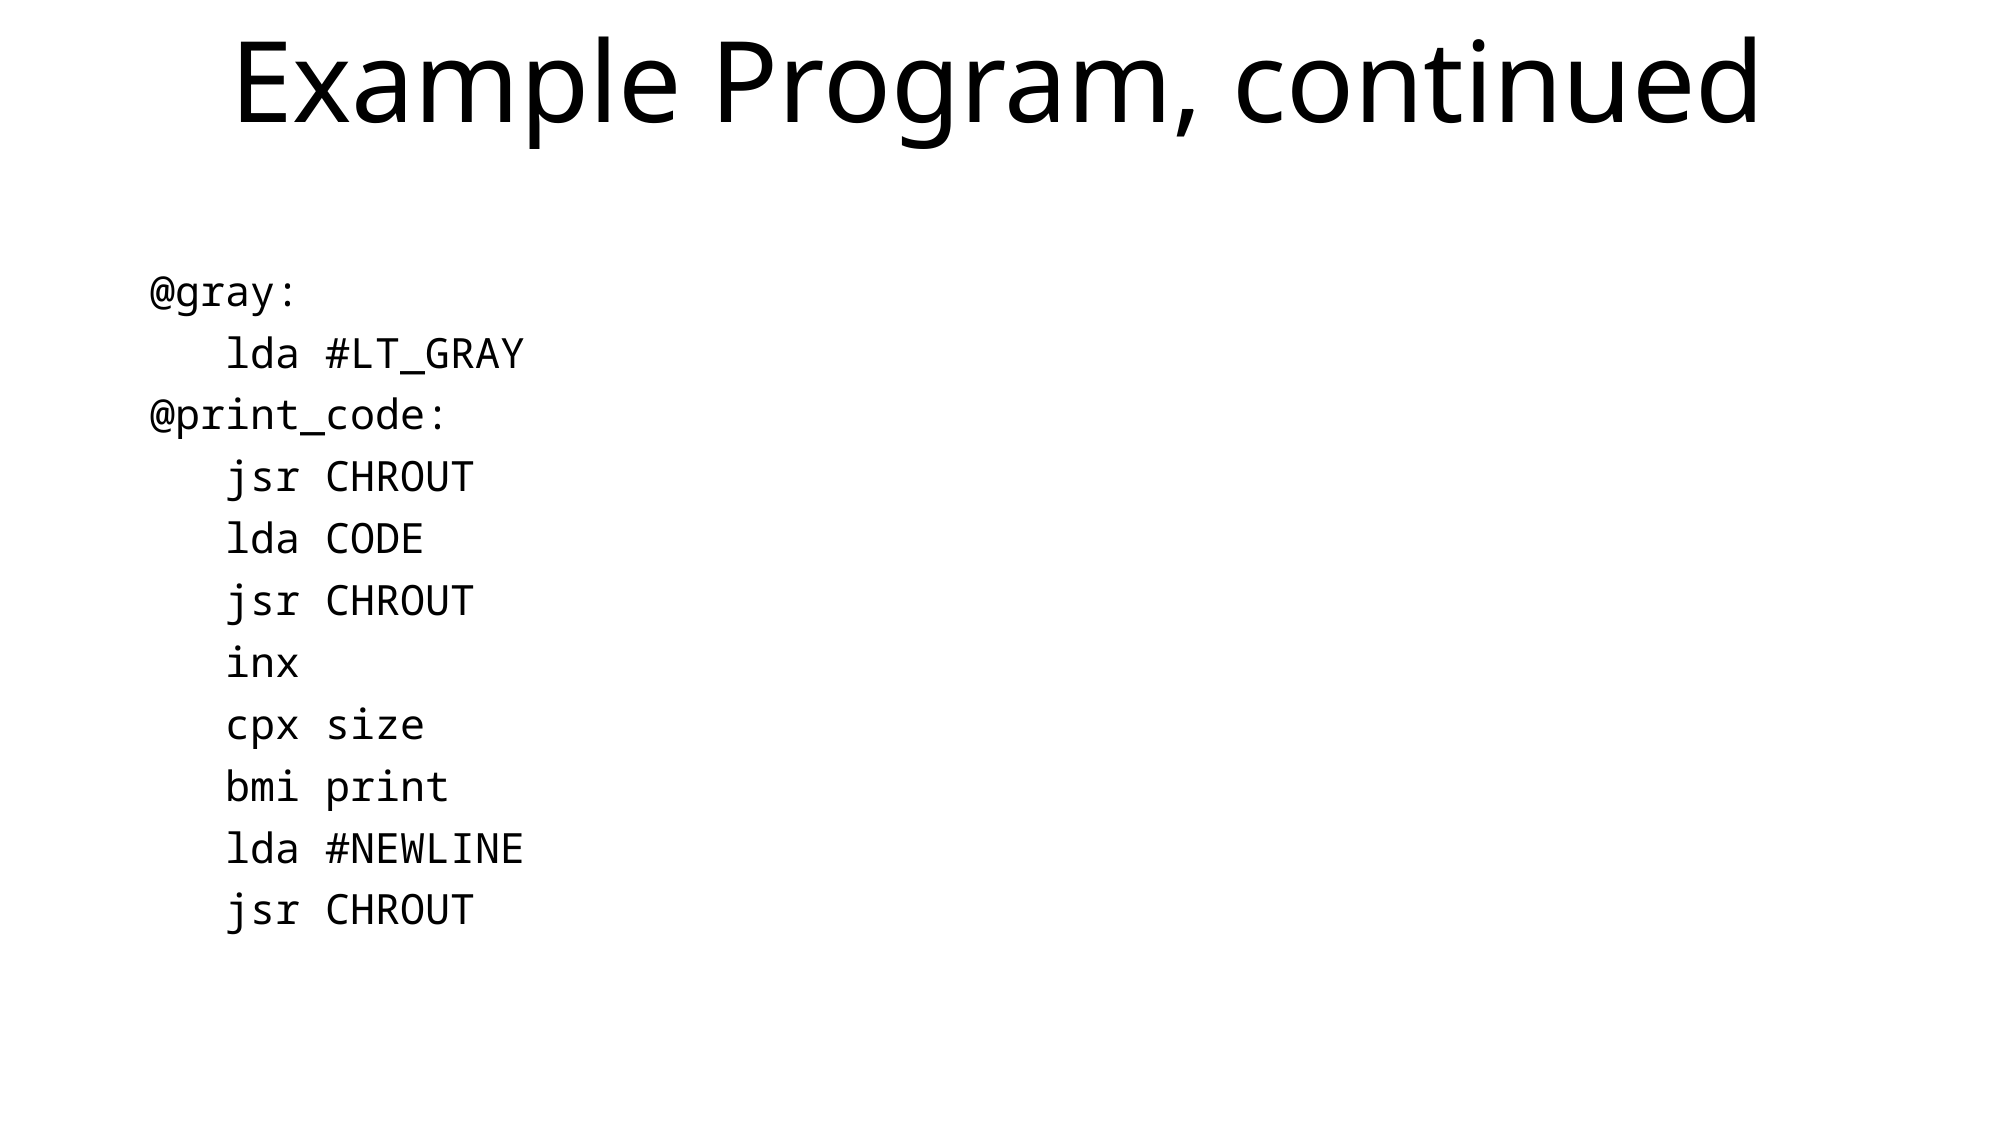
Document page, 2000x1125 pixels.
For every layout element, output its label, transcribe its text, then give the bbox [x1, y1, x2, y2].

list @gray: lda #LT_GRAY @print_code: jsr CHROUT lda CODE jsr CHROUT inx cpx size bmi print lda #NEWLINE jsr CHROUT [135, 195, 1860, 1036]
title Example Program, continued [135, 7, 1861, 165]
